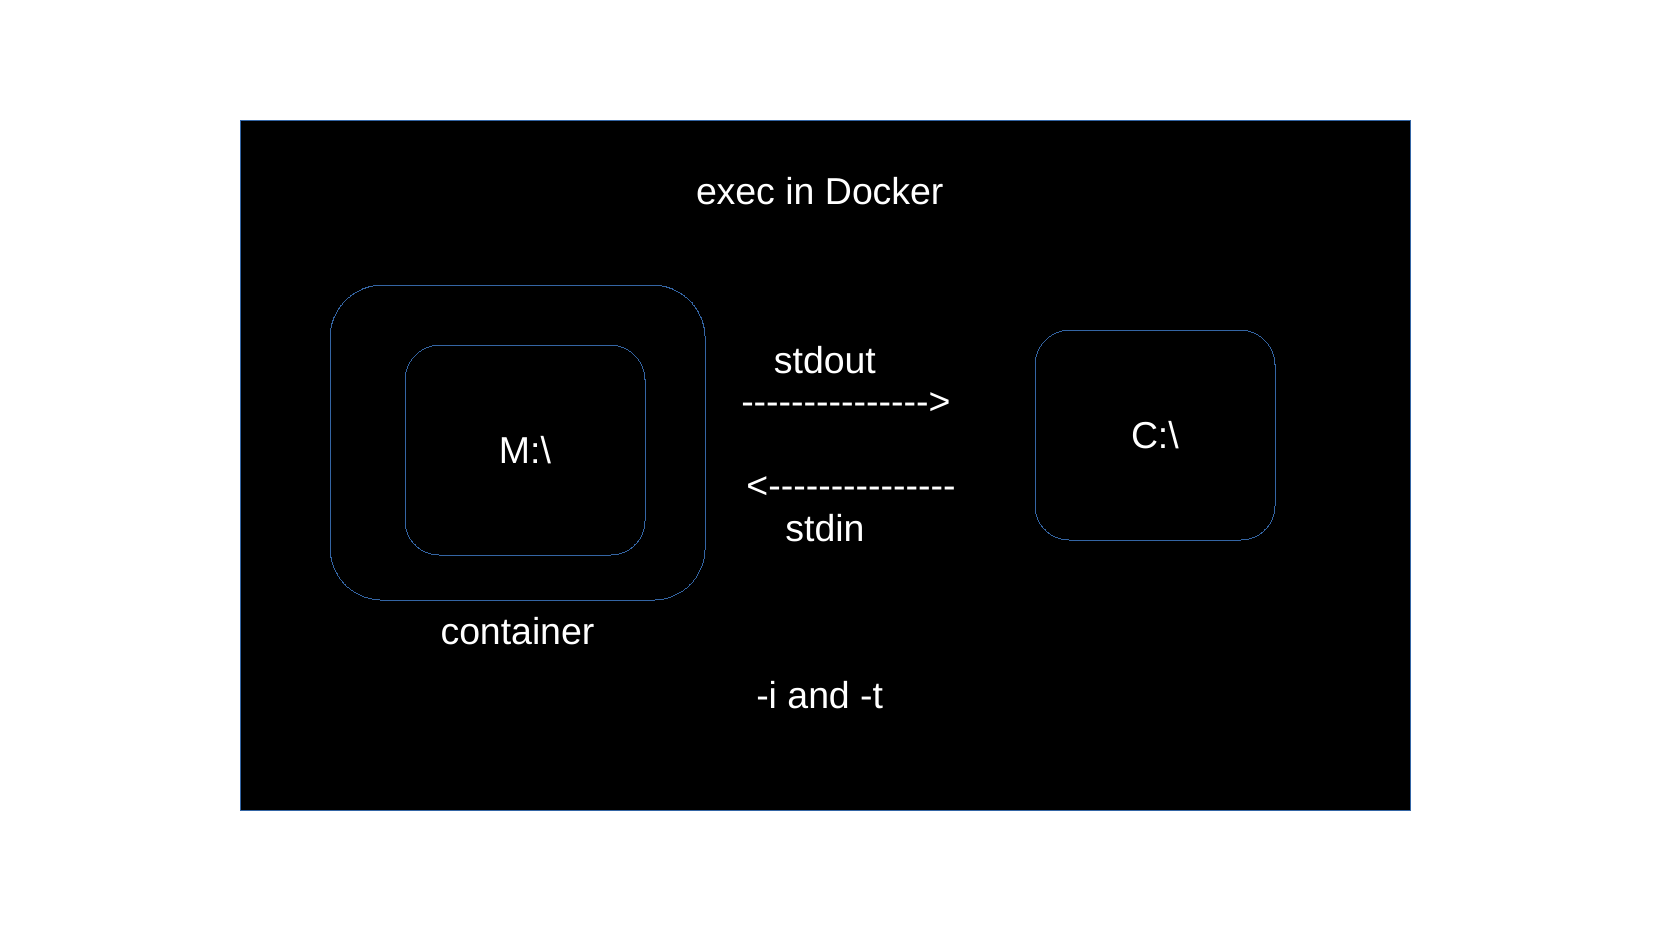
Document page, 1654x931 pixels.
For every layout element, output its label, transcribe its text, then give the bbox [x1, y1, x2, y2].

text_box container [330, 285, 706, 601]
text_box exec in Docker stdout ---------------> <--------------- stdin -i and -t [240, 120, 1411, 811]
text_box M:\ [405, 345, 646, 556]
text_box C:\ [1035, 330, 1276, 541]
